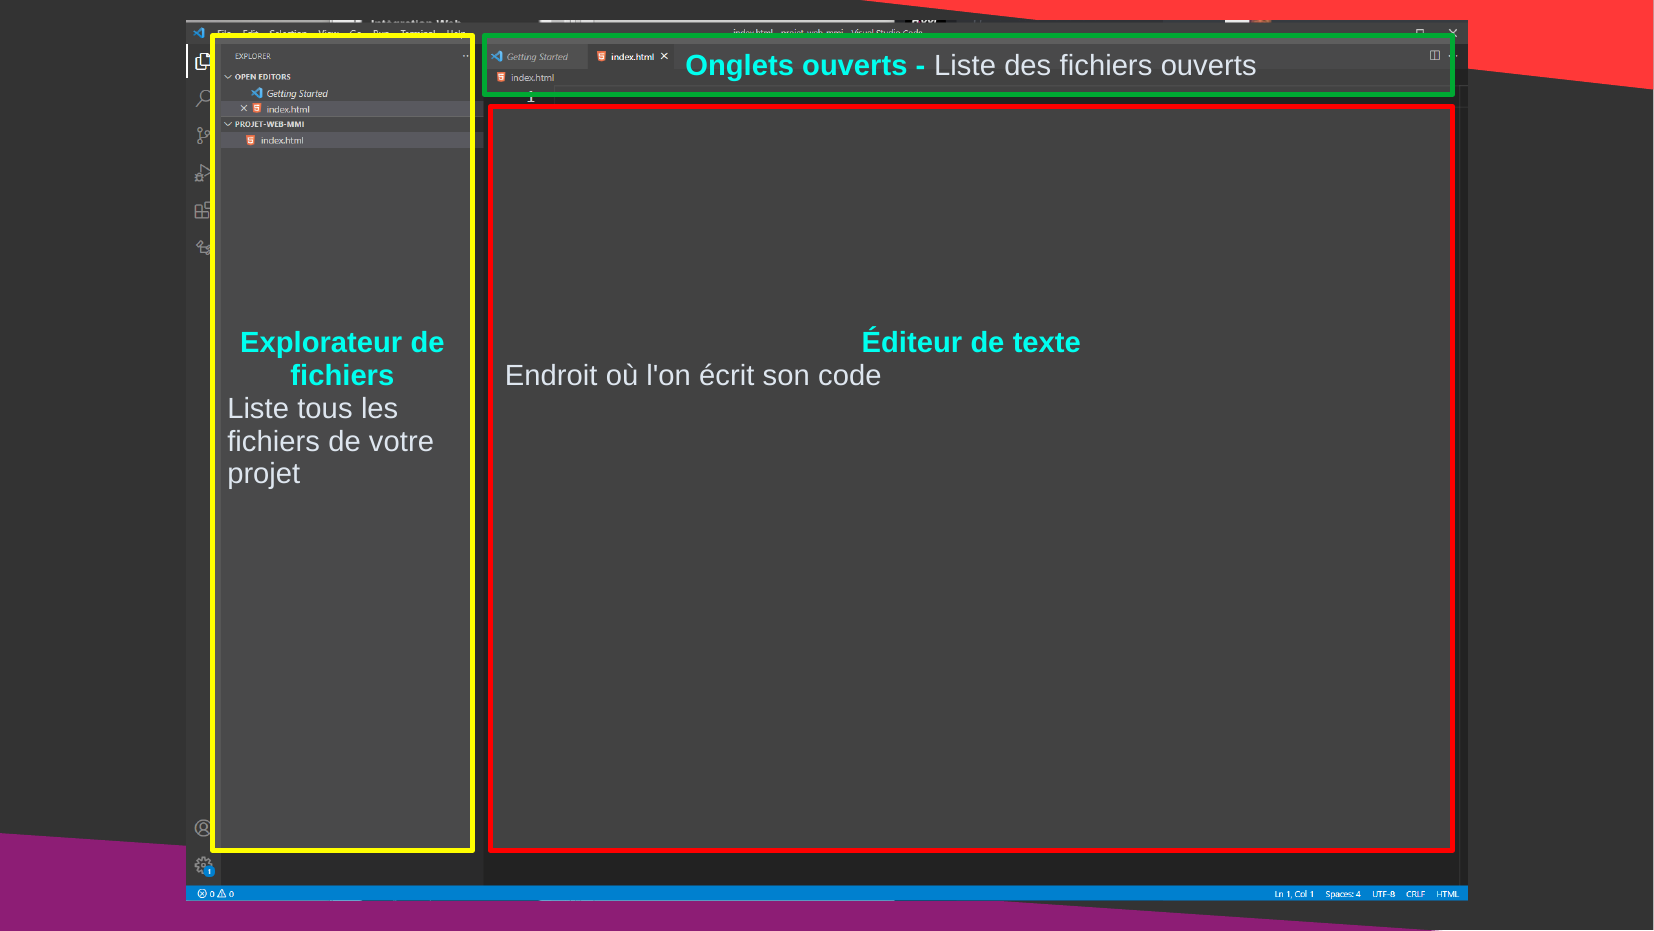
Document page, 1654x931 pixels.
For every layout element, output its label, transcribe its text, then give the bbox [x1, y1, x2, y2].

text_box [490, 106, 1453, 318]
picture [186, 20, 1468, 901]
text_box [860, 0, 1654, 90]
text_box Éditeur de texte Endroit où l'on écrit son code [490, 318, 1453, 498]
text_box [212, 35, 473, 318]
text_box Onglets ouverts - Liste des fichiers ouverts [490, 41, 1453, 89]
text_box Explorateur de fichiers Liste tous les fichiers de votre projet [212, 318, 473, 498]
text_box [0, 833, 1443, 931]
text_box [212, 498, 473, 851]
text_box [484, 35, 1453, 95]
text_box [490, 498, 1453, 851]
